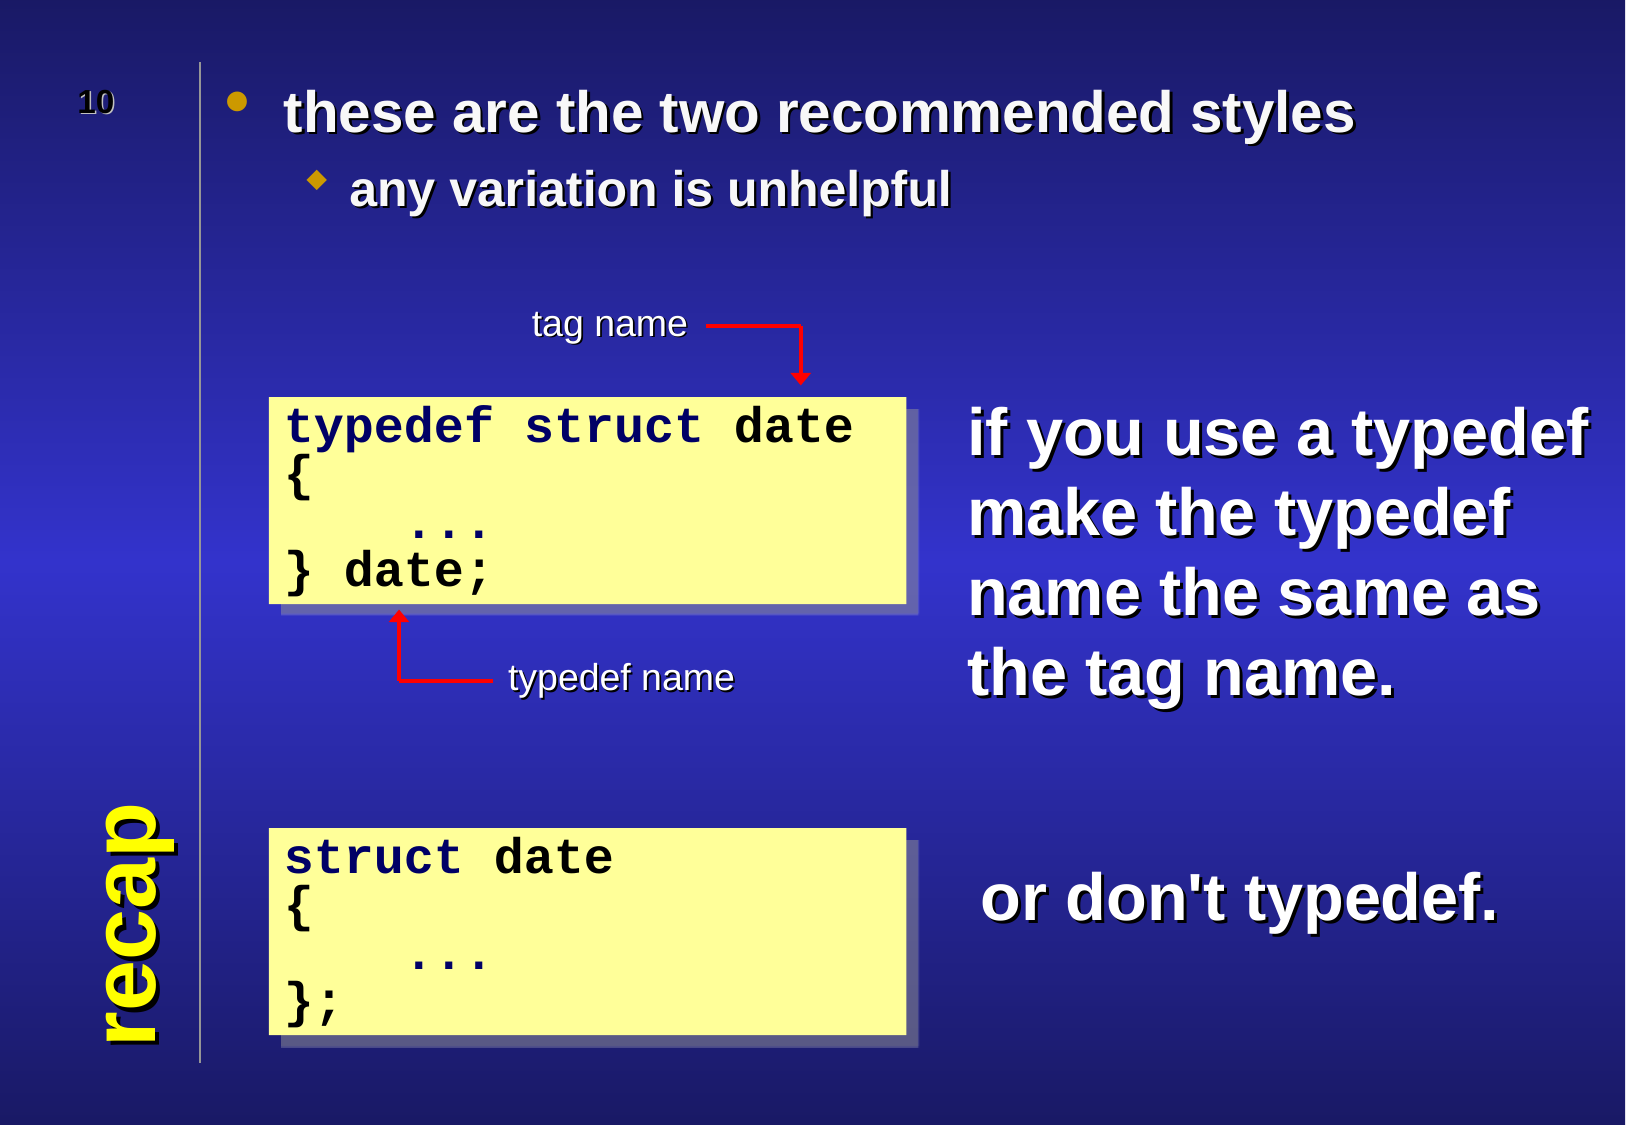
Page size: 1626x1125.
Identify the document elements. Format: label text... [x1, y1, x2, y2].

list these are the two recommended styles any variation is unhelpful [212, 66, 1625, 1067]
text_box typedef struct date { ... } date; [268, 397, 907, 605]
text_box if you use a typedef make the typedef name the same as the tag name. [952, 381, 1605, 717]
text_box typedef name [493, 645, 789, 706]
title recap [50, 187, 188, 1063]
text_box struct date { ... }; [268, 828, 907, 1036]
text_box tag name [517, 290, 1073, 352]
text_box or don't typedef. [965, 846, 1516, 942]
